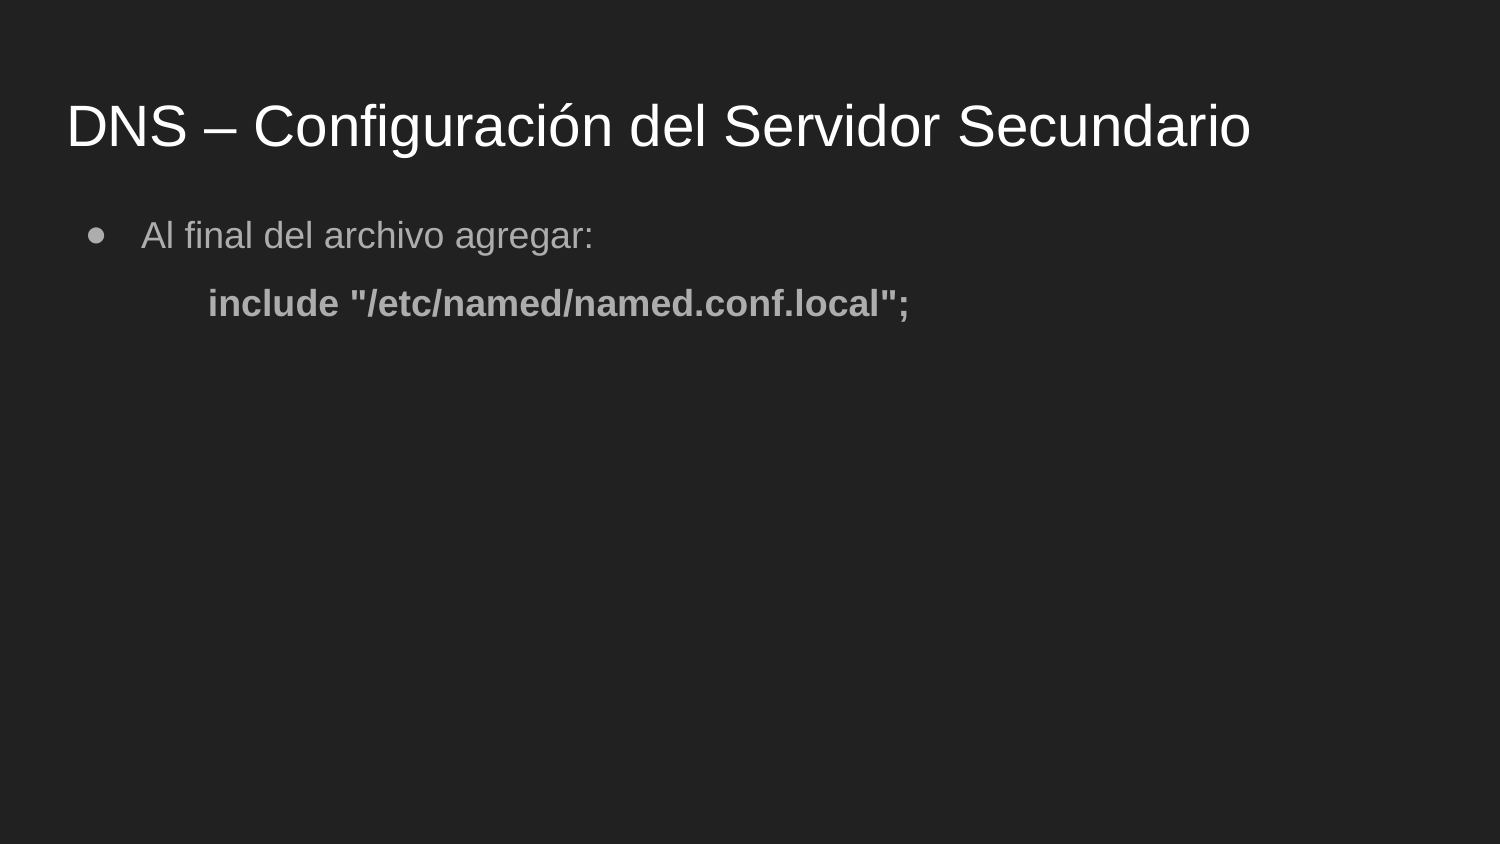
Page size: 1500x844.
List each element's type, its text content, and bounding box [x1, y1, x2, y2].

title DNS – Configuración del Servidor Secundario [51, 72, 1449, 167]
list Al final del archivo agregar: include "/etc/named/named.conf.local"; [51, 189, 1261, 750]
